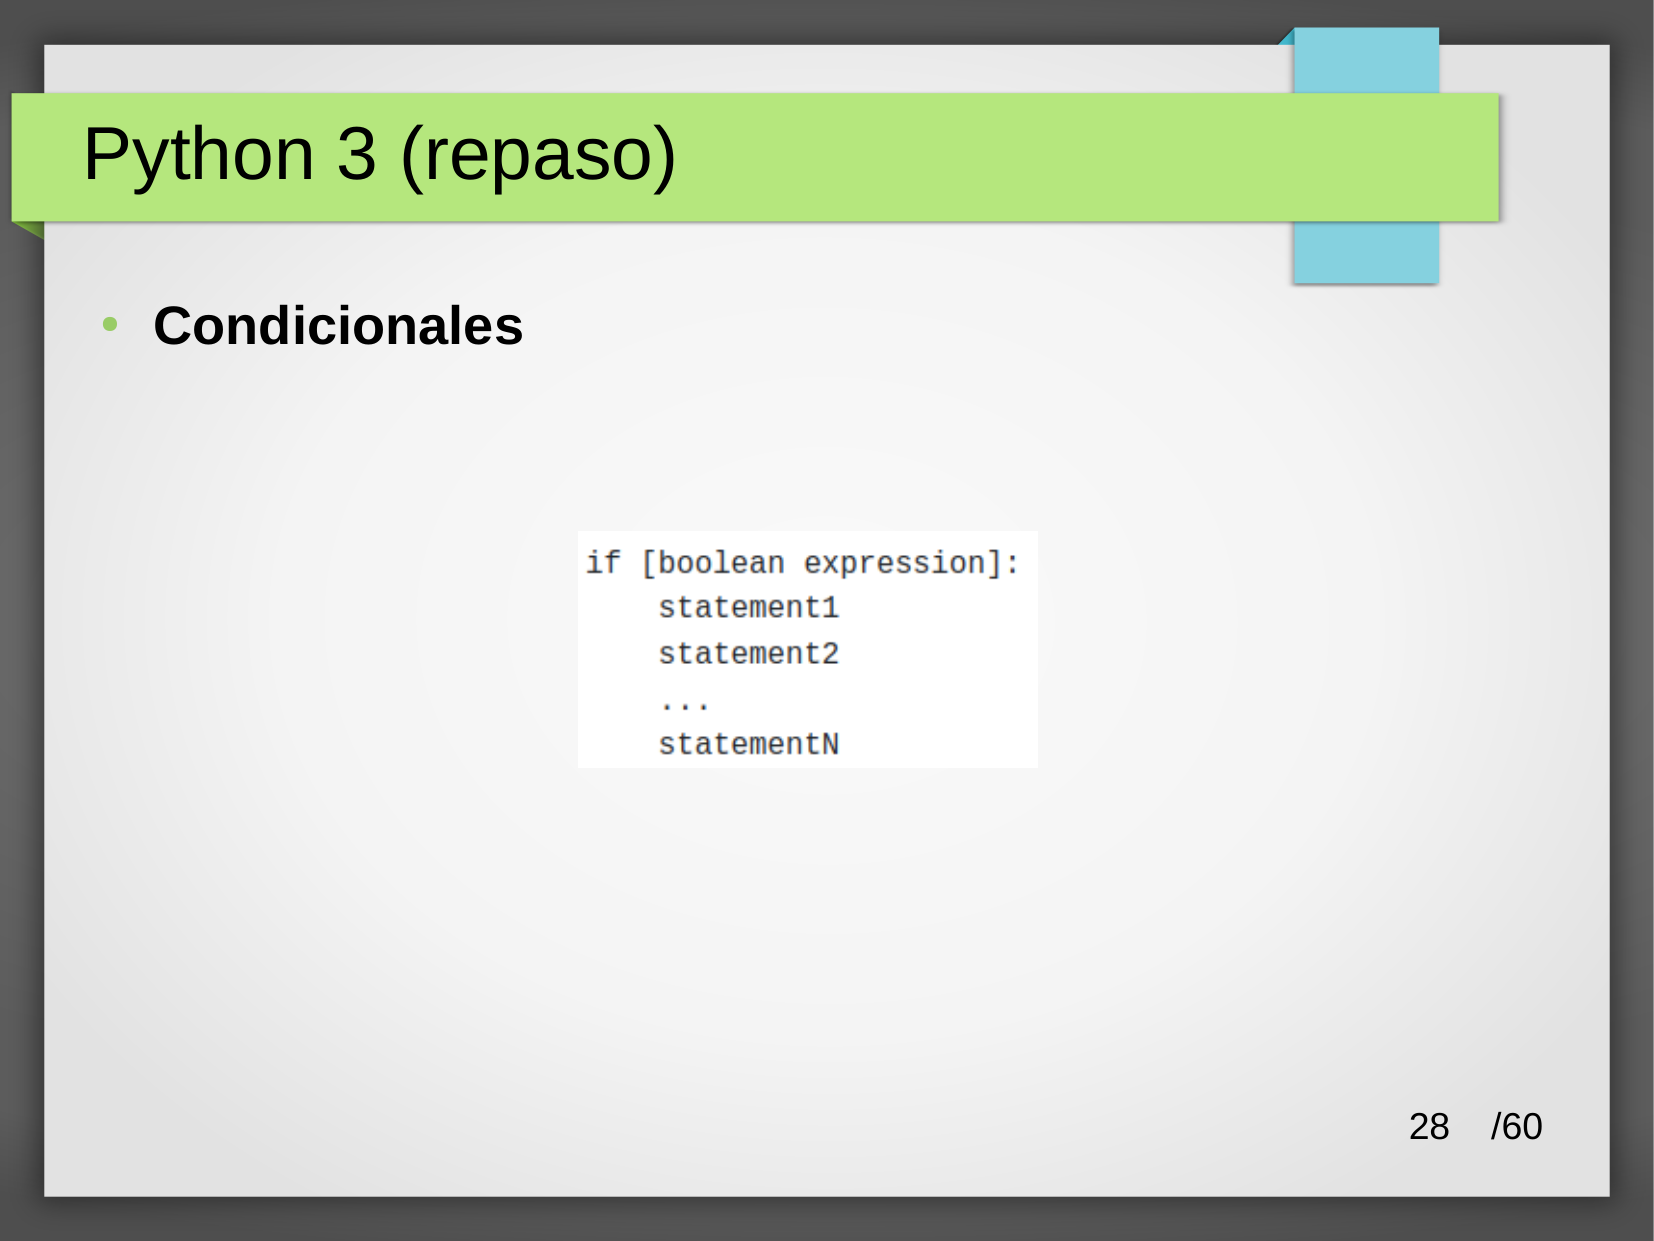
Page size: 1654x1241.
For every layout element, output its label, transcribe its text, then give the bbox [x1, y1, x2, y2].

text_box /60 [1476, 1098, 1644, 1169]
list Condicionales [82, 295, 1571, 1015]
title Python 3 (repaso) [82, 94, 1264, 213]
picture [0, 0, 1654, 1241]
text_box <número> [1393, 1098, 1476, 1169]
